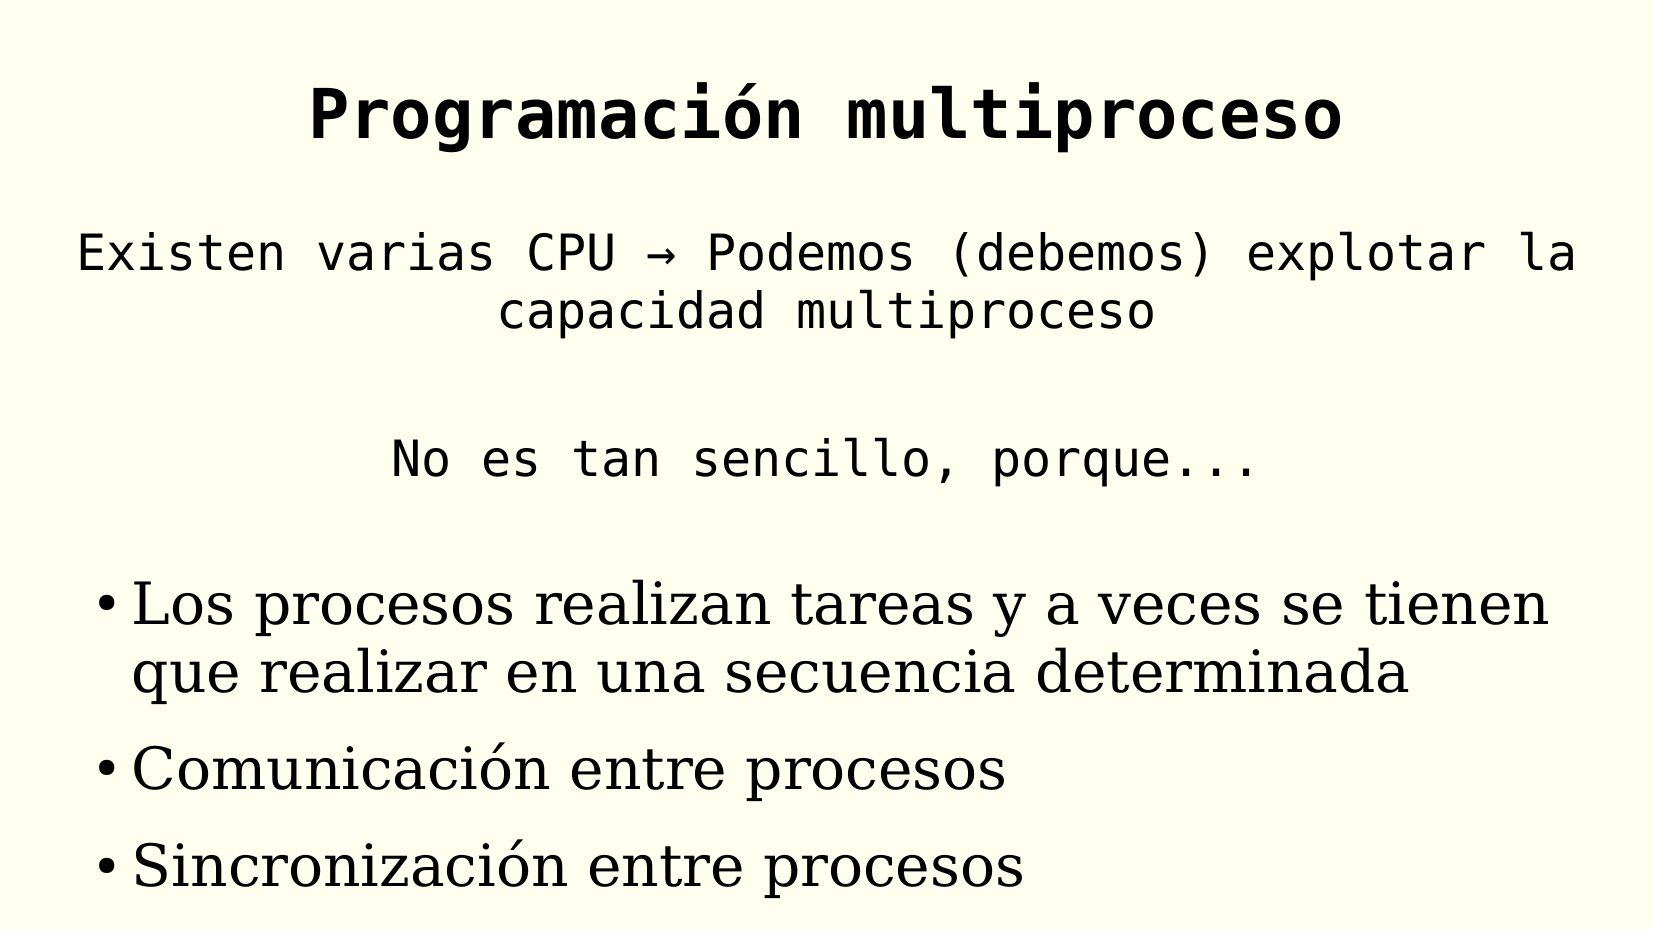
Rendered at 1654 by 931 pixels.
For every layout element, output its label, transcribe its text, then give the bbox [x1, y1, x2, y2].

text_box Existen varias CPU → Podemos (debemos) explotar la capacidad multiproceso [24, 223, 1629, 341]
text_box Los procesos realizan tareas y a veces se tienen que realizar en una secuencia determinada Comunicación entre procesos Sincronización entre procesos [96, 570, 1607, 901]
text_box No es tan sencillo, porque... [24, 401, 1629, 518]
title Programación multiproceso [82, 37, 1571, 193]
